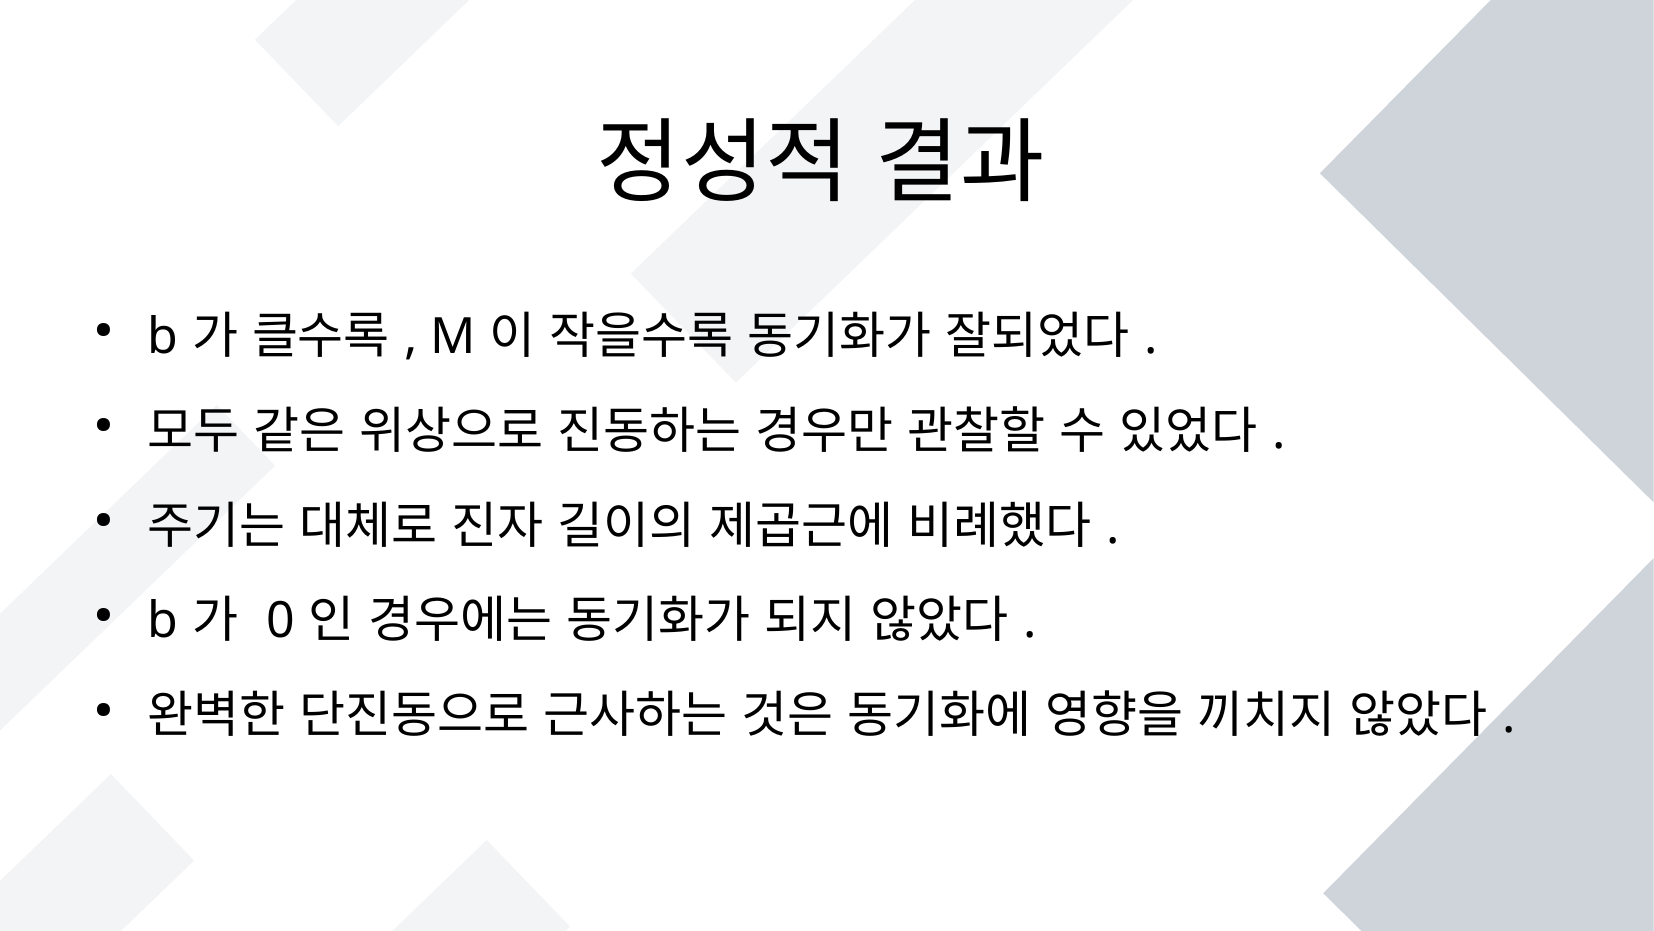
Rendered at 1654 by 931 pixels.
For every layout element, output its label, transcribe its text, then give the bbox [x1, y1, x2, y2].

title 정성적 결과 [76, 76, 1565, 233]
list b가 클수록, M이 작을수록 동기화가 잘되었다. 모두 같은 위상으로 진동하는 경우만 관찰할 수 있었다. 주기는 대체로 진자 길이의 제곱근에 비례했다. b가 0인 경우에는 동기화가 되지 않았다. 완벽한 단진동으로 근사하는 것은 동기화에 영향을 끼치지 않았다. [76, 295, 1565, 835]
